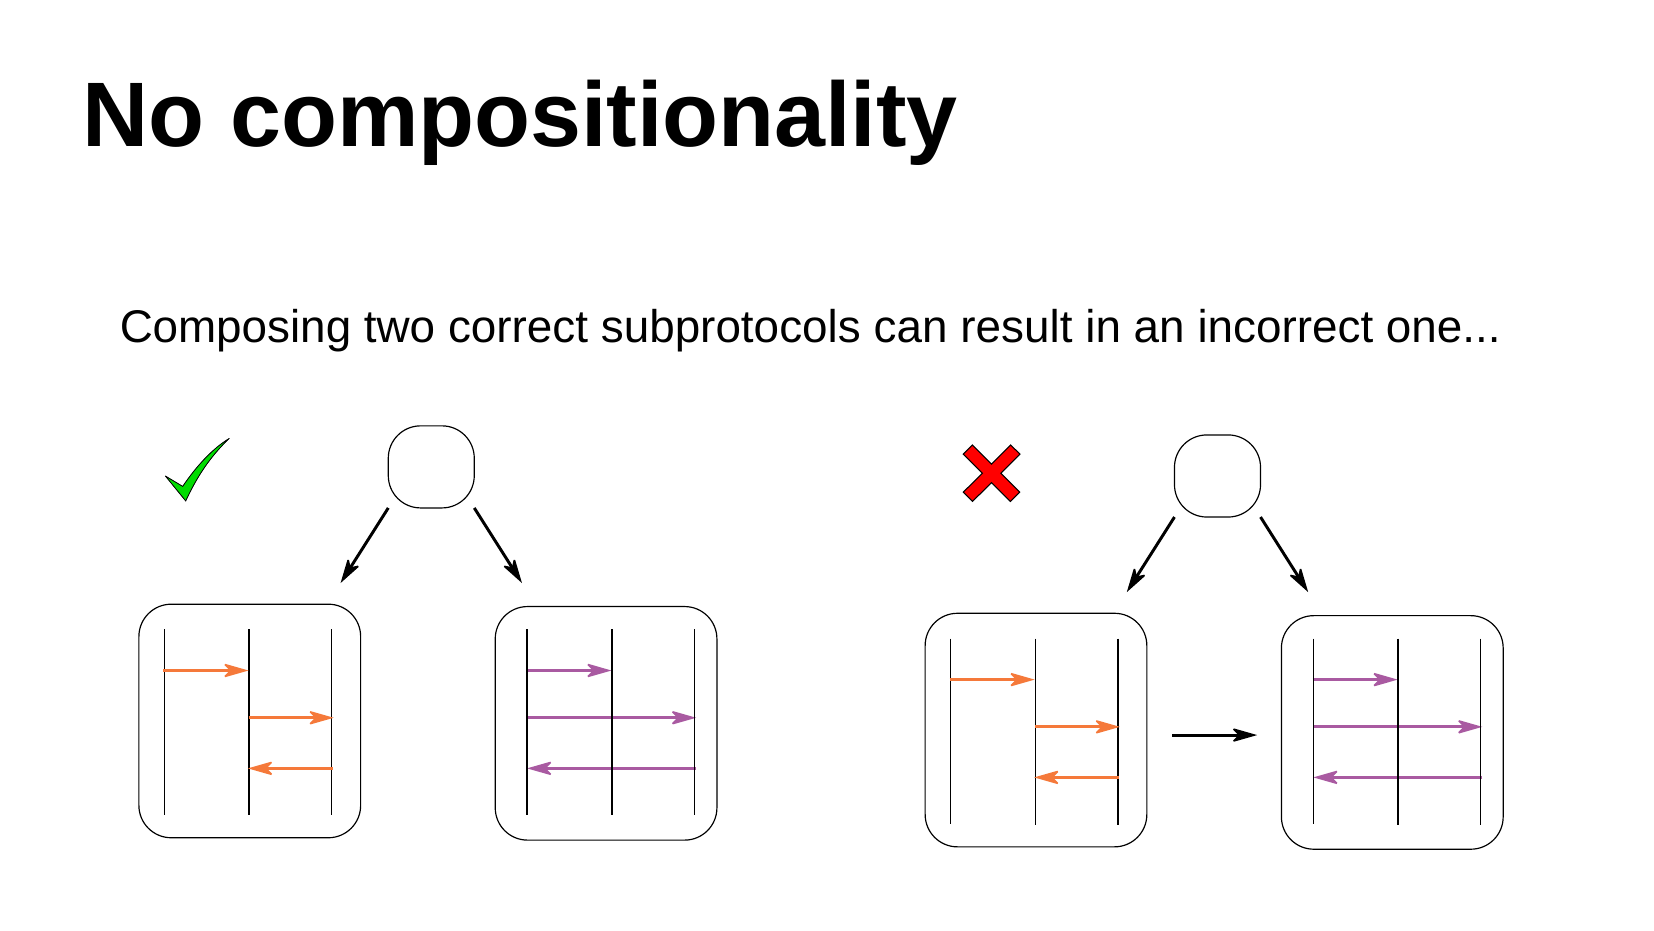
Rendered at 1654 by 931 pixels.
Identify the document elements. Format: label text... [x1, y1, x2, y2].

text_box [963, 444, 1020, 502]
title No compositionality [82, 37, 1571, 193]
picture [137, 424, 1505, 851]
text_box Composing two correct subprotocols can result in an incorrect one... [105, 293, 1517, 361]
